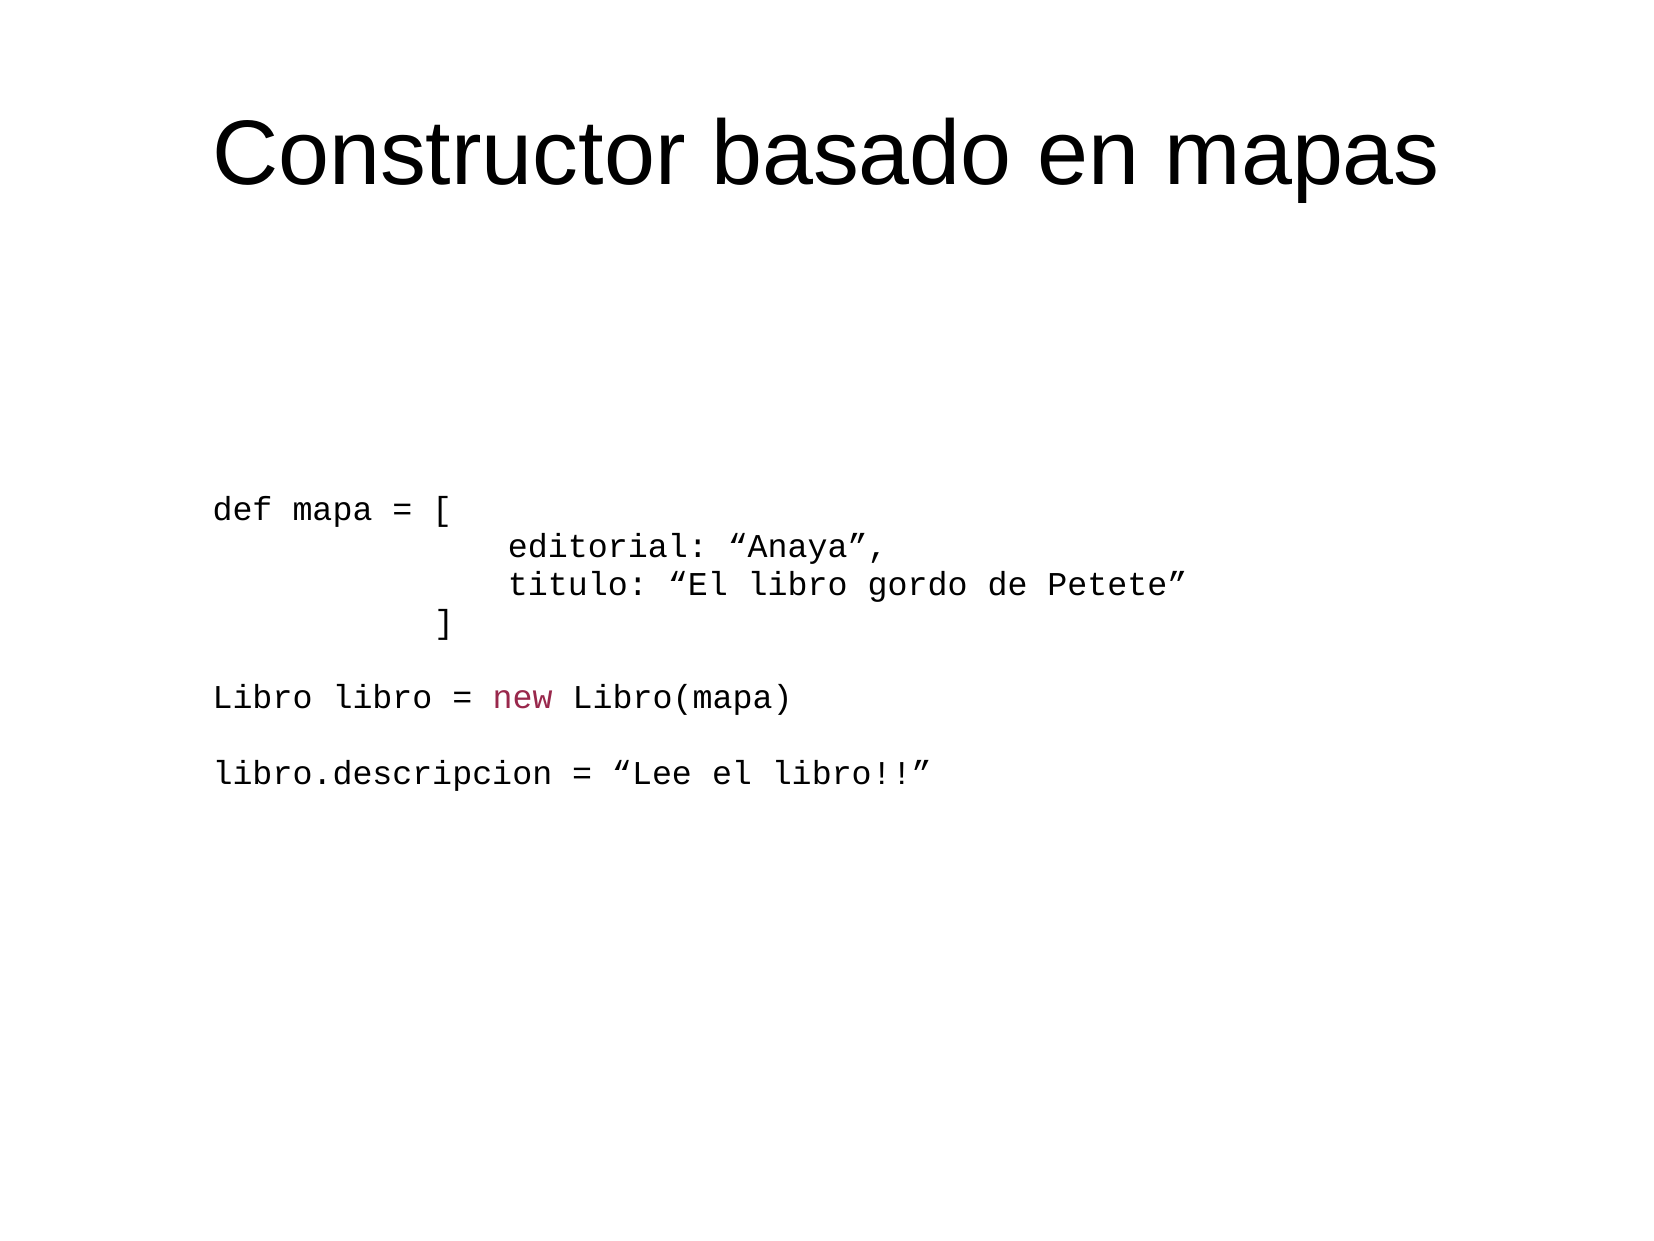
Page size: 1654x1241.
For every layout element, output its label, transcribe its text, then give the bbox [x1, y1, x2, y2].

title Constructor basado en mapas [82, 49, 1571, 257]
subtitle def mapa = [ editorial: “Anaya”, titulo: “El libro gordo de Petete” ] Libro libro = new Libro(mapa) libro.descripcion = “Lee el libro!!” [212, 379, 1654, 1099]
